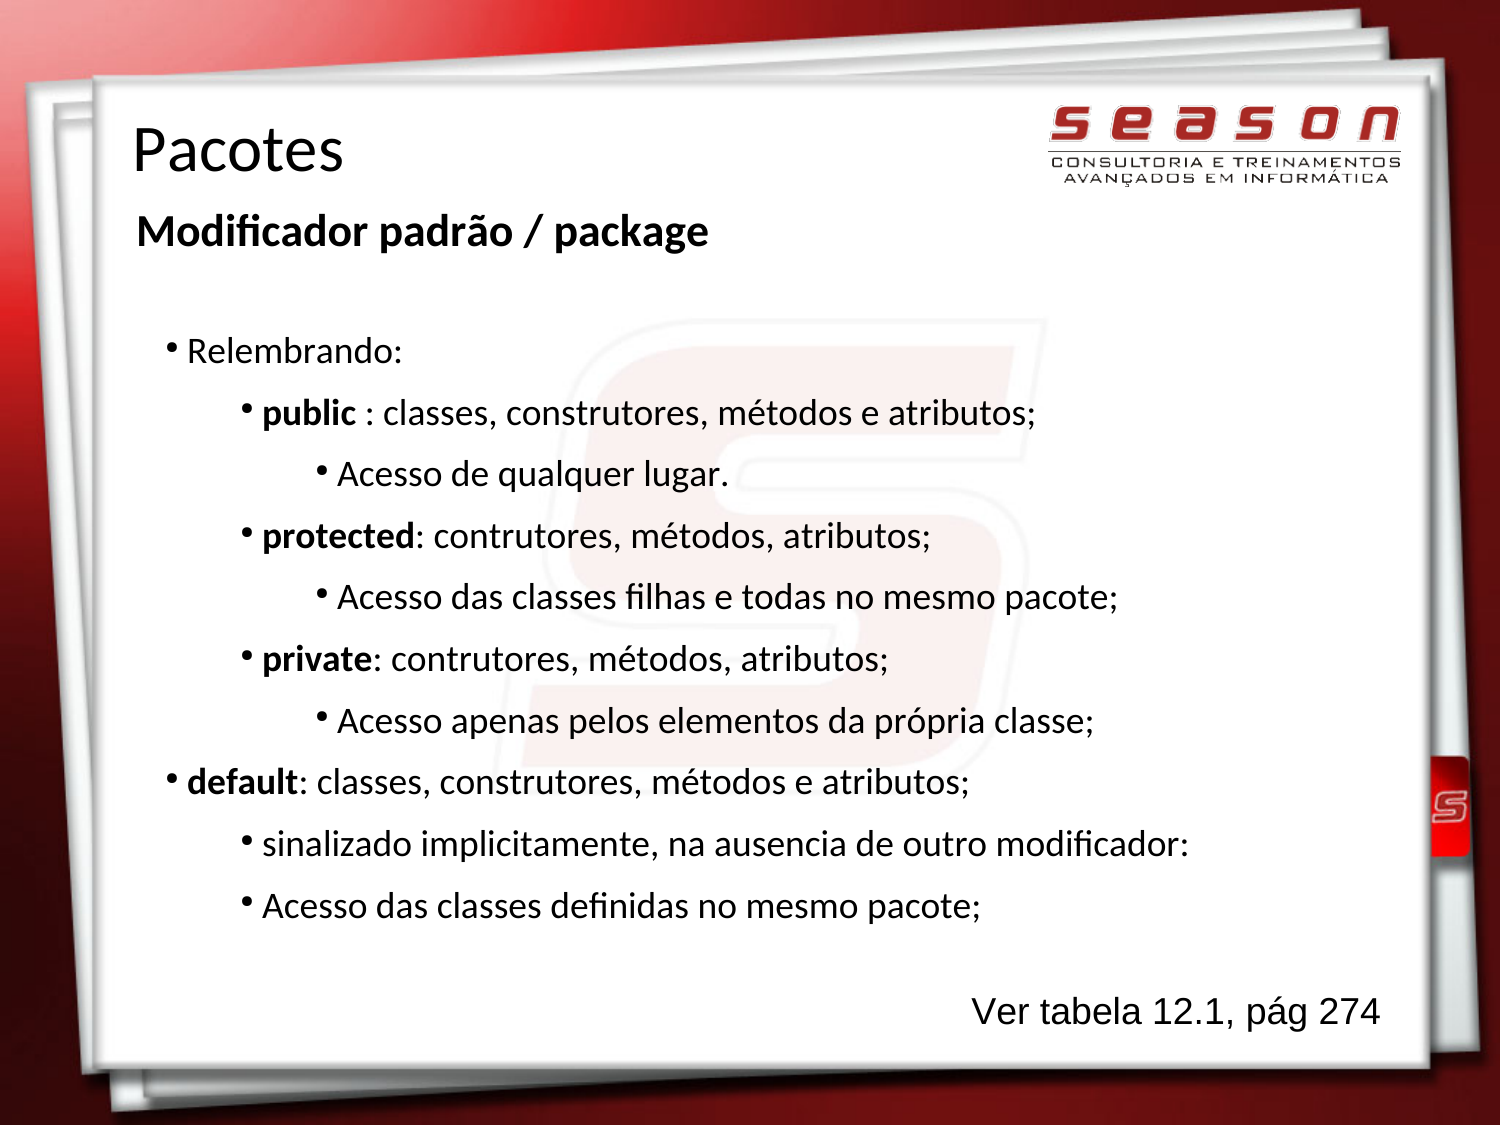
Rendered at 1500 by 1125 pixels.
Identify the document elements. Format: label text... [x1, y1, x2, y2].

text_box Relembrando: public : classes, construtores, métodos e atributos; Acesso de qualquer lugar. protected: contrutores, métodos, atributos; Acesso das classes filhas e todas no mesmo pacote; private: contrutores, métodos, atributos; Acesso apenas pelos elementos da própria classe; default: classes, construtores, métodos e atributos; sinalizado implicitamente, na ausencia de outro modificador: Acesso das classes definidas no mesmo pacote; [165, 303, 1359, 949]
title Pacotes [118, 33, 1394, 257]
text_box Modificador padrão / package [119, 178, 1347, 279]
picture [0, 0, 1500, 1125]
text_box Ver tabela 12.1, pág 274 [708, 979, 1396, 1040]
